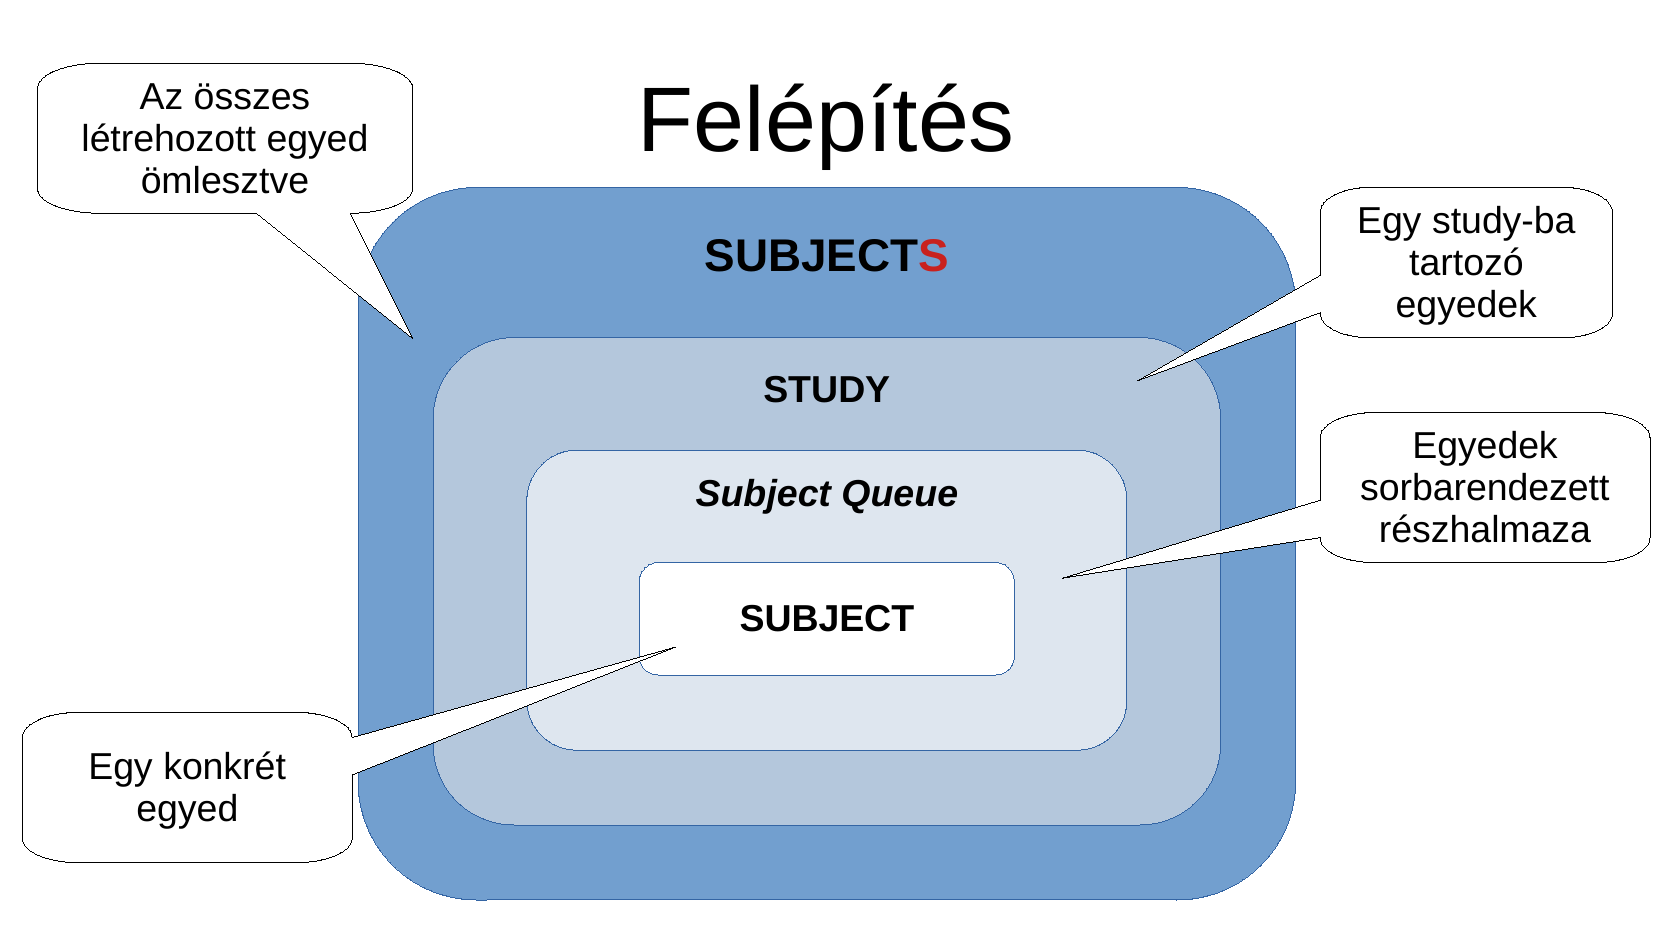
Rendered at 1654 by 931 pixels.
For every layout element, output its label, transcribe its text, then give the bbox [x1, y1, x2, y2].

text_box Egy konkrét egyed [22, 647, 676, 863]
text_box SUBJECTS [1196, 322, 1296, 529]
text_box SUBJECTS [358, 187, 1295, 735]
text_box STUDY [433, 337, 1221, 714]
text_box Az összes létrehozott egyed ömlesztve [37, 63, 413, 339]
text_box Egy study-ba tartozó egyedek [1137, 187, 1613, 381]
title Felépítés [82, 37, 1571, 193]
text_box SUBJECT [639, 562, 1015, 676]
text_box Subject Queue [526, 450, 1127, 751]
text_box SUBJECTS [358, 542, 1296, 901]
text_box STUDY [433, 554, 1221, 826]
text_box Egyedek sorbarendezett részhalmaza [1062, 412, 1651, 579]
